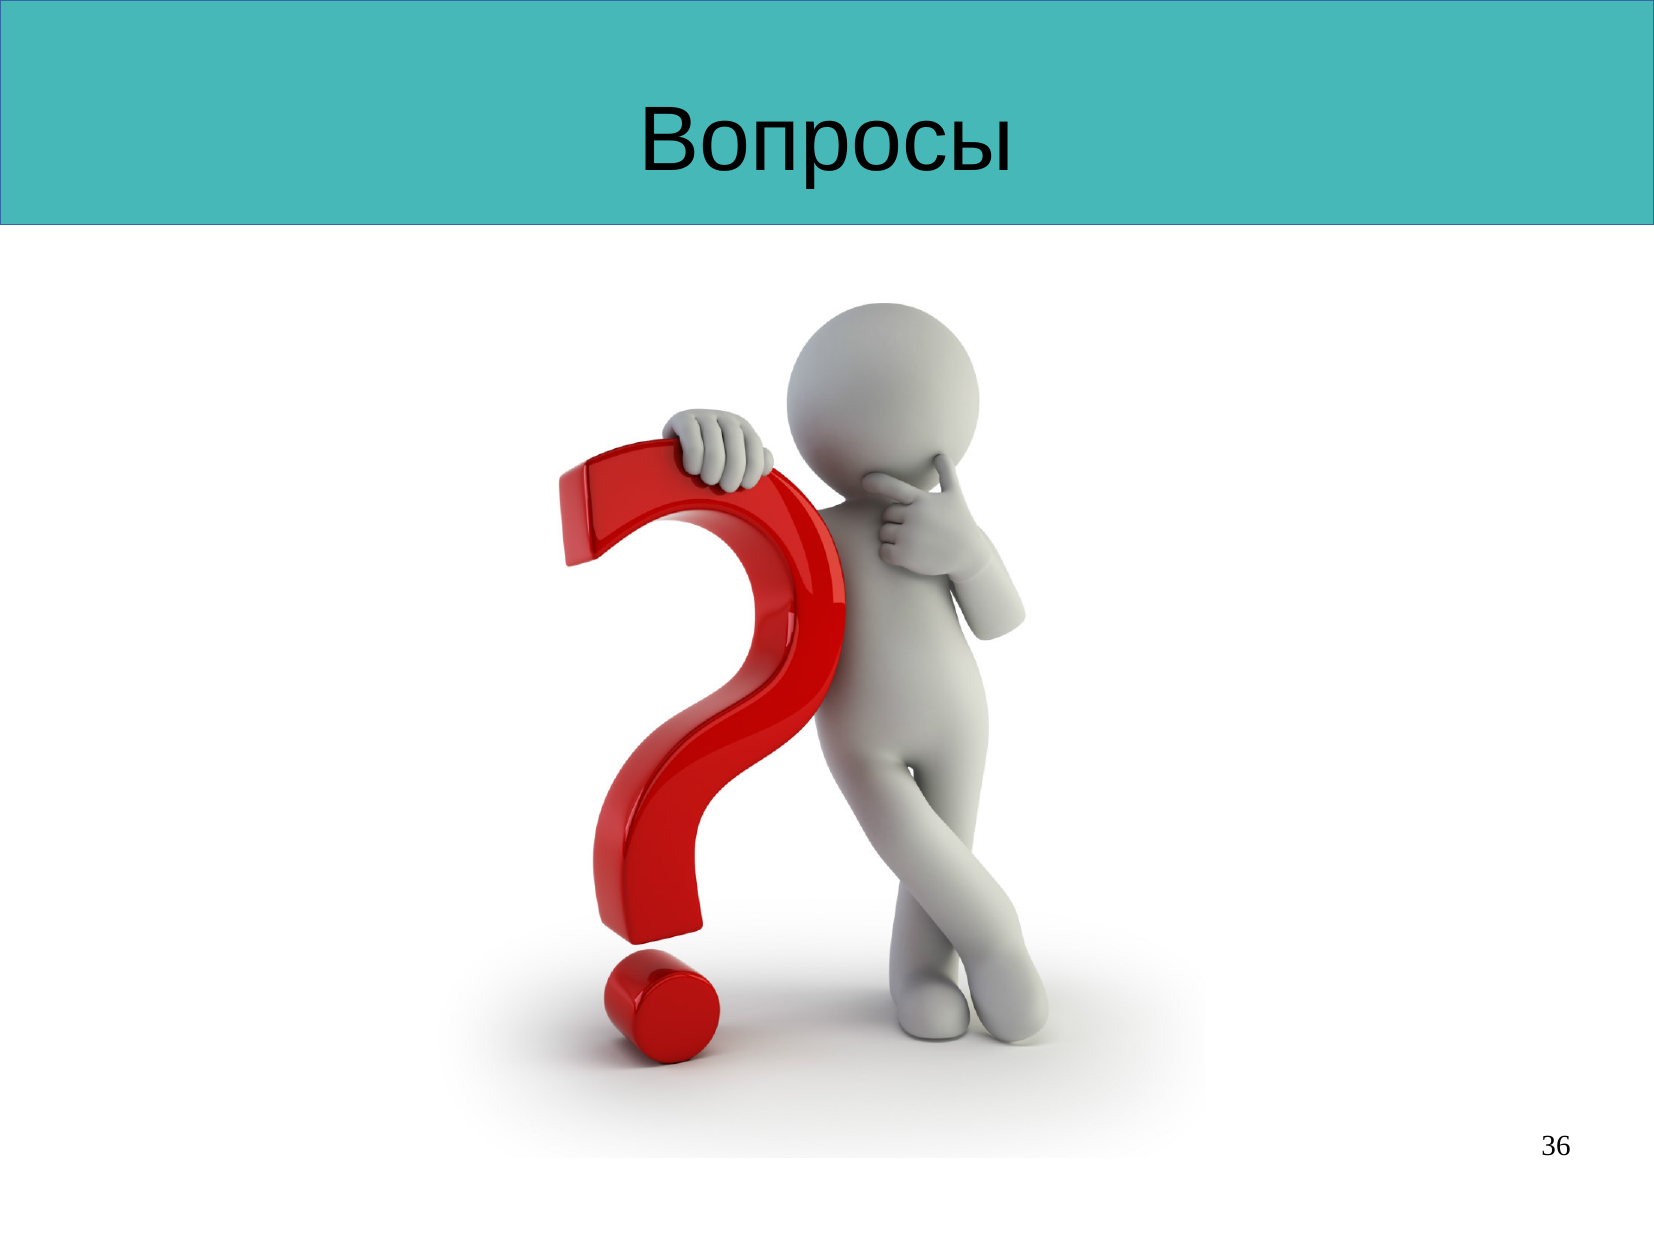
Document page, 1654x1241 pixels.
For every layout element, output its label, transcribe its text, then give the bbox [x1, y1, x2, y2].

picture [437, 252, 1205, 1158]
title Вопросы [82, 35, 1571, 243]
